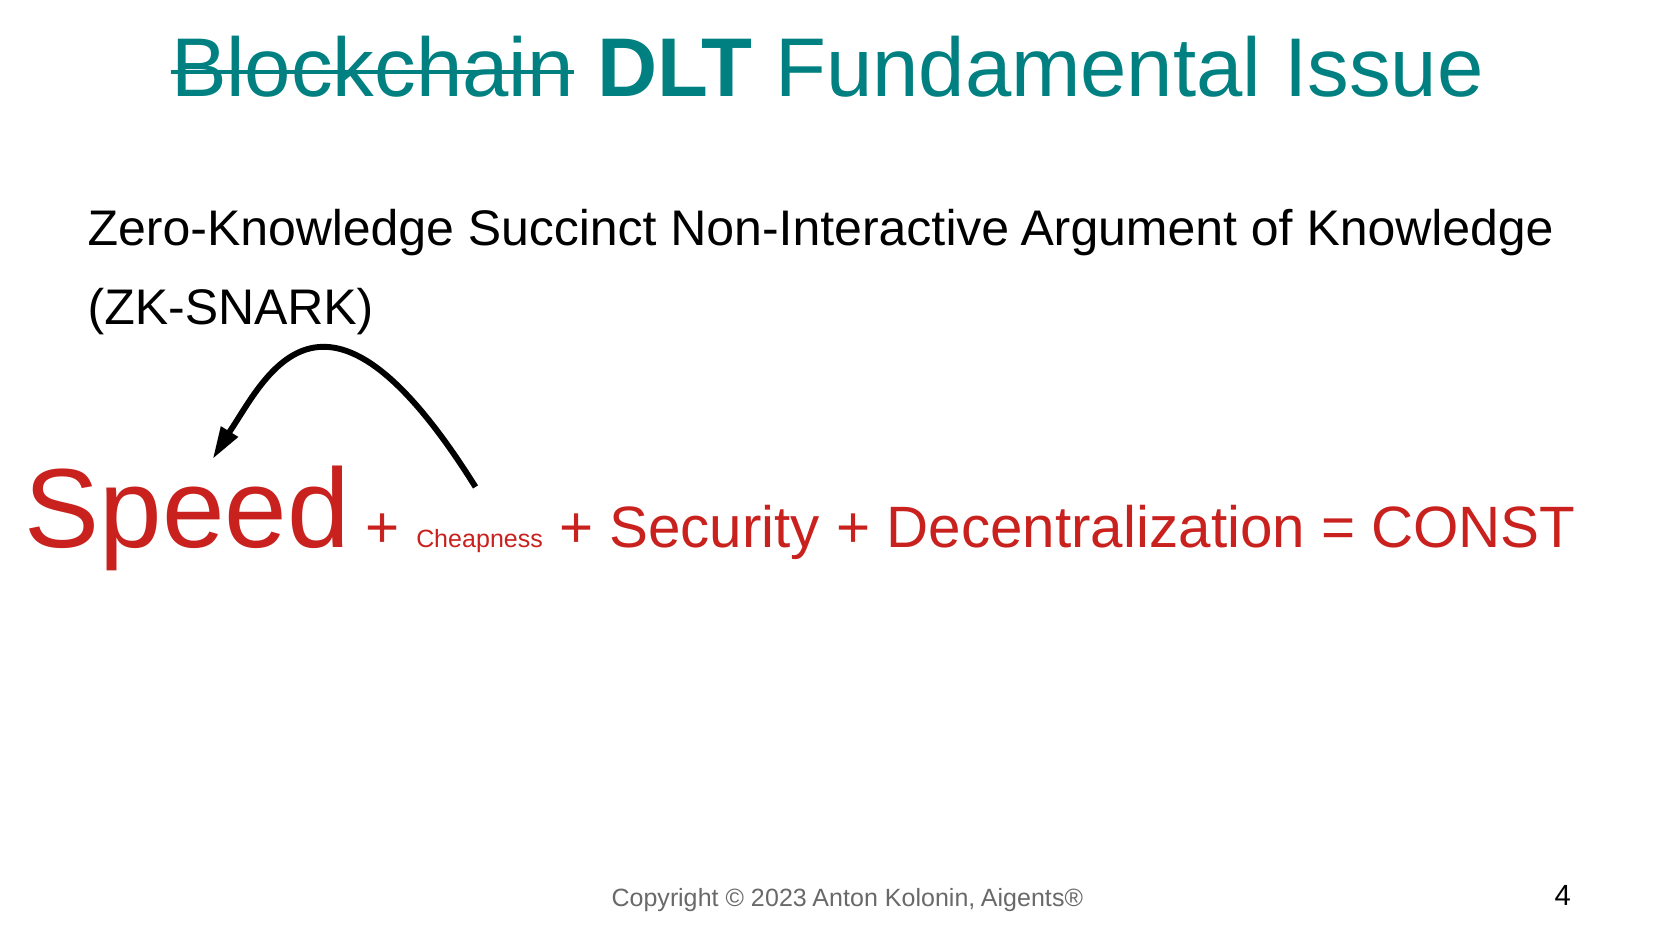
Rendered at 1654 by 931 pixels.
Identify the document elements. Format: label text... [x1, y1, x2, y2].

text_box Blockchain DLT Fundamental Issue [0, 0, 1630, 135]
text_box Speed + Cheapness + Security + Decentralization = CONST [9, 438, 1647, 644]
text_box Zero-Knowledge Succinct Non-Interactive Argument of Knowledge (ZK-SNARK) [72, 192, 1570, 343]
